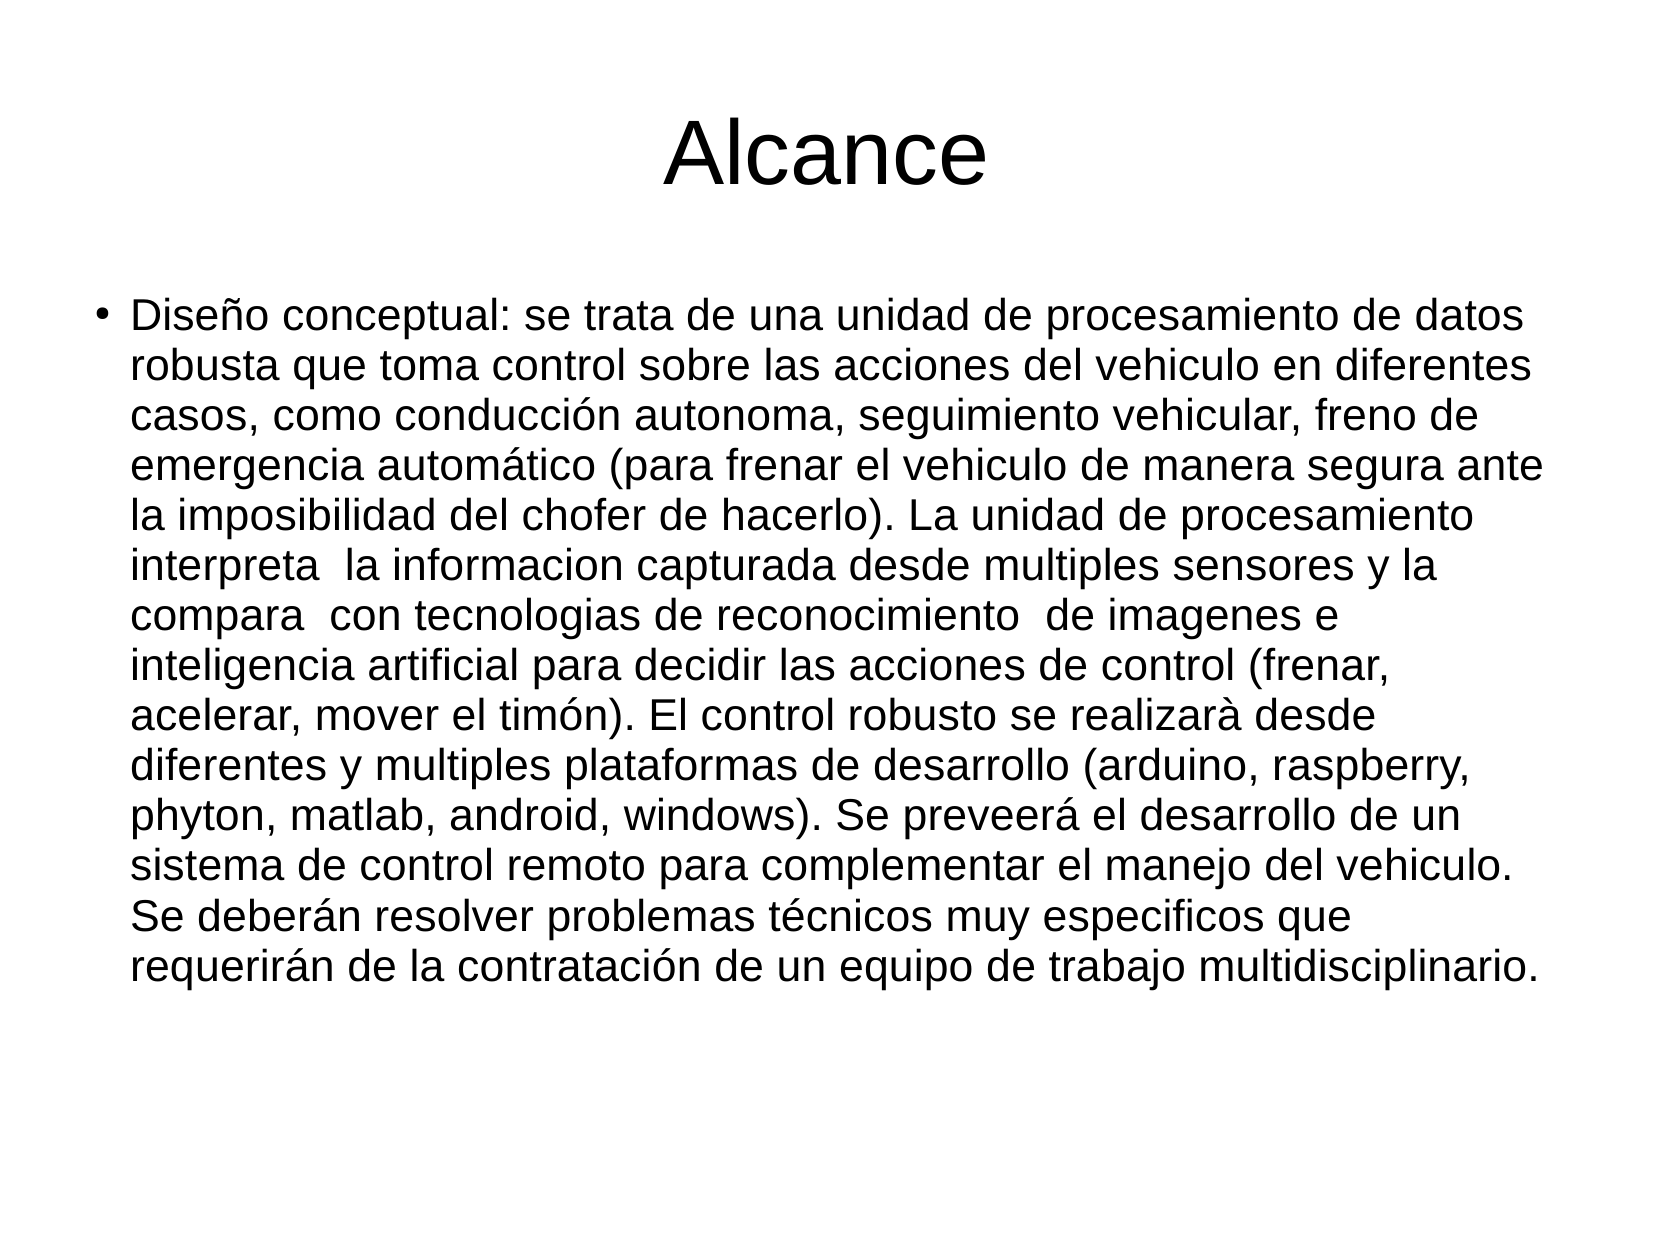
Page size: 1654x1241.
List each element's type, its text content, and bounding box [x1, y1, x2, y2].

title Alcance [82, 49, 1571, 257]
list Diseño conceptual: se trata de una unidad de procesamiento de datos robusta que toma control sobre las acciones del vehiculo en diferentes casos, como conducción autonoma, seguimiento vehicular, freno de emergencia automático (para frenar el vehiculo de manera segura ante la imposibilidad del chofer de hacerlo). La unidad de procesamiento interpreta la informacion capturada desde multiples sensores y la compara con tecnologias de reconocimiento de imagenes e inteligencia artificial para decidir las acciones de control (frenar, acelerar, mover el timón). El control robusto se realizarà desde diferentes y multiples plataformas de desarrollo (arduino, raspberry, phyton, matlab, android, windows). Se preveerá el desarrollo de un sistema de control remoto para complementar el manejo del vehiculo. Se deberán resolver problemas técnicos muy especificos que requerirán de la contratación de un equipo de trabajo multidisciplinario. [82, 290, 1571, 1010]
